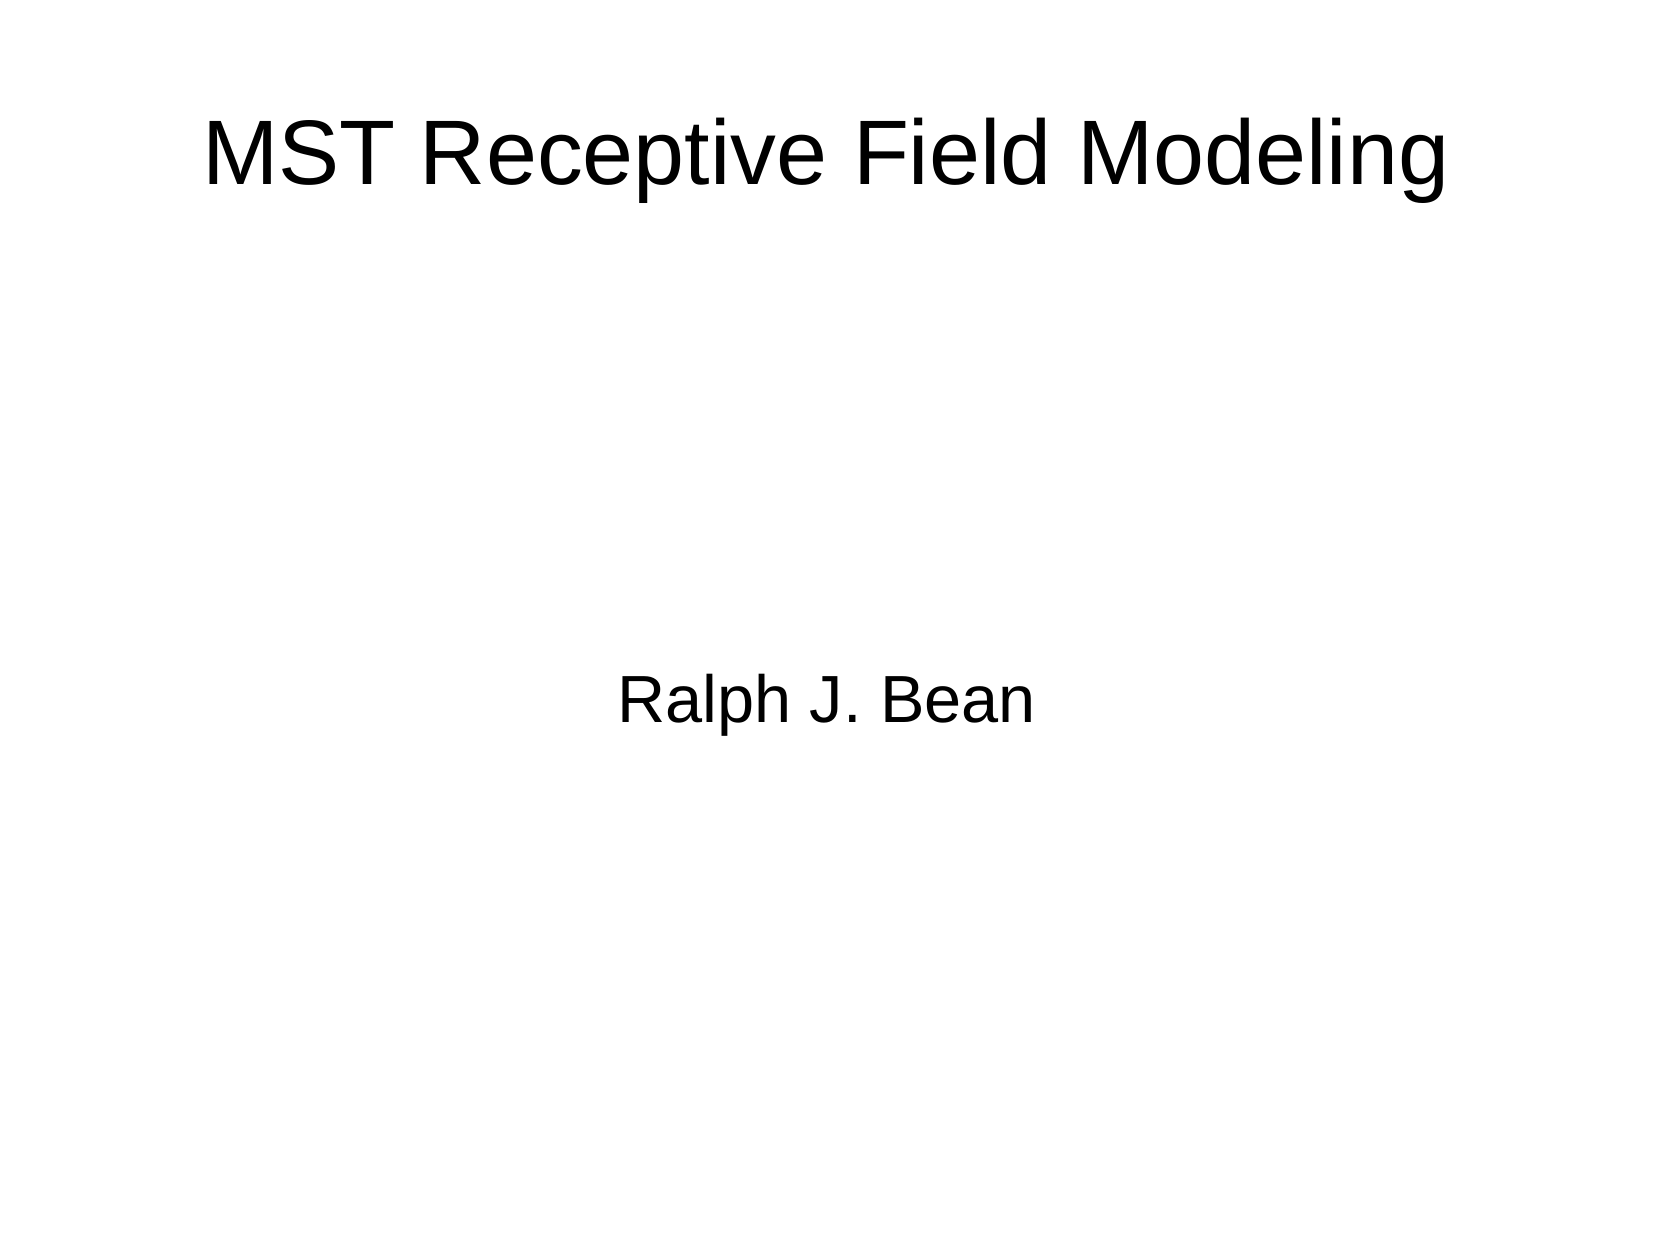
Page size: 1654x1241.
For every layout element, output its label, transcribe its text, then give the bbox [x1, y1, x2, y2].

title MST Receptive Field Modeling [82, 56, 1571, 250]
subtitle Ralph J. Bean [82, 297, 1571, 1102]
